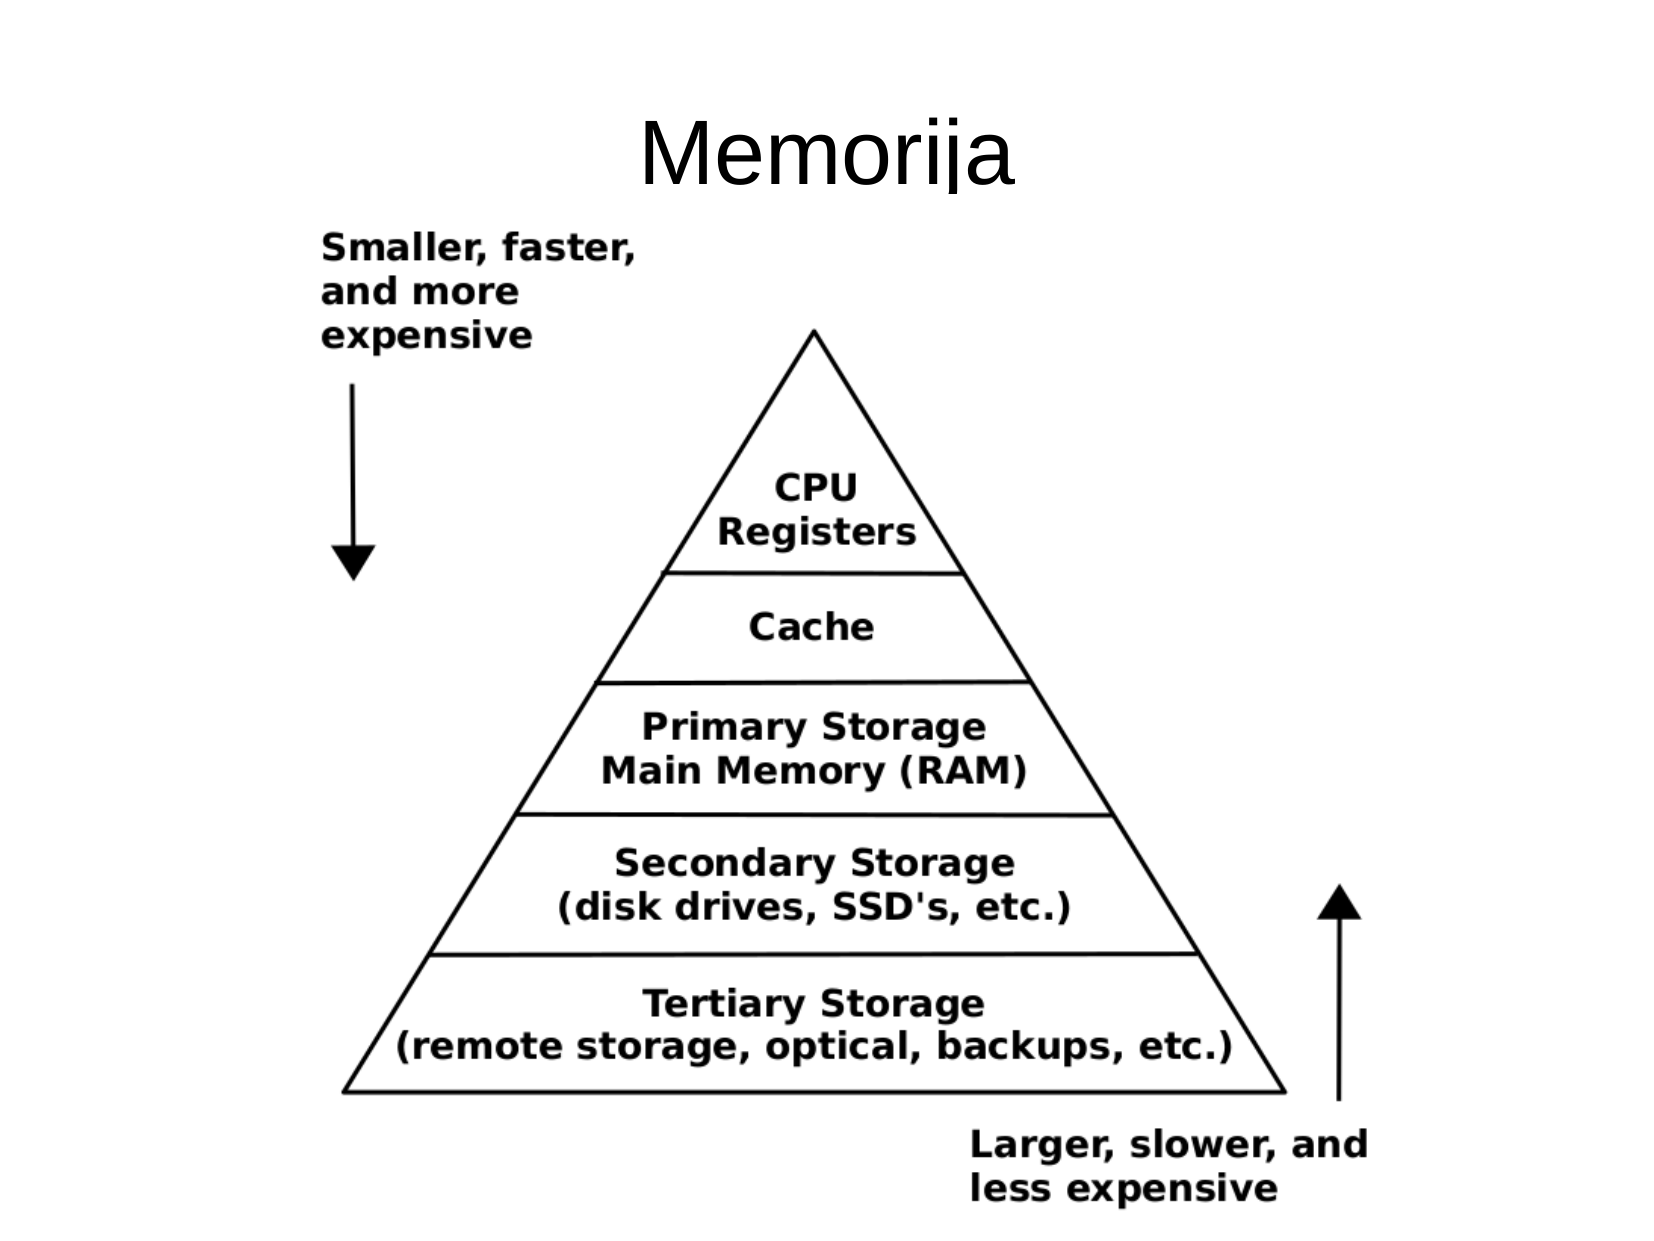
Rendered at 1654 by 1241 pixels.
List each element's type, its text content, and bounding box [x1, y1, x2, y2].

picture [242, 194, 1441, 1230]
title Memorija [82, 49, 1571, 257]
